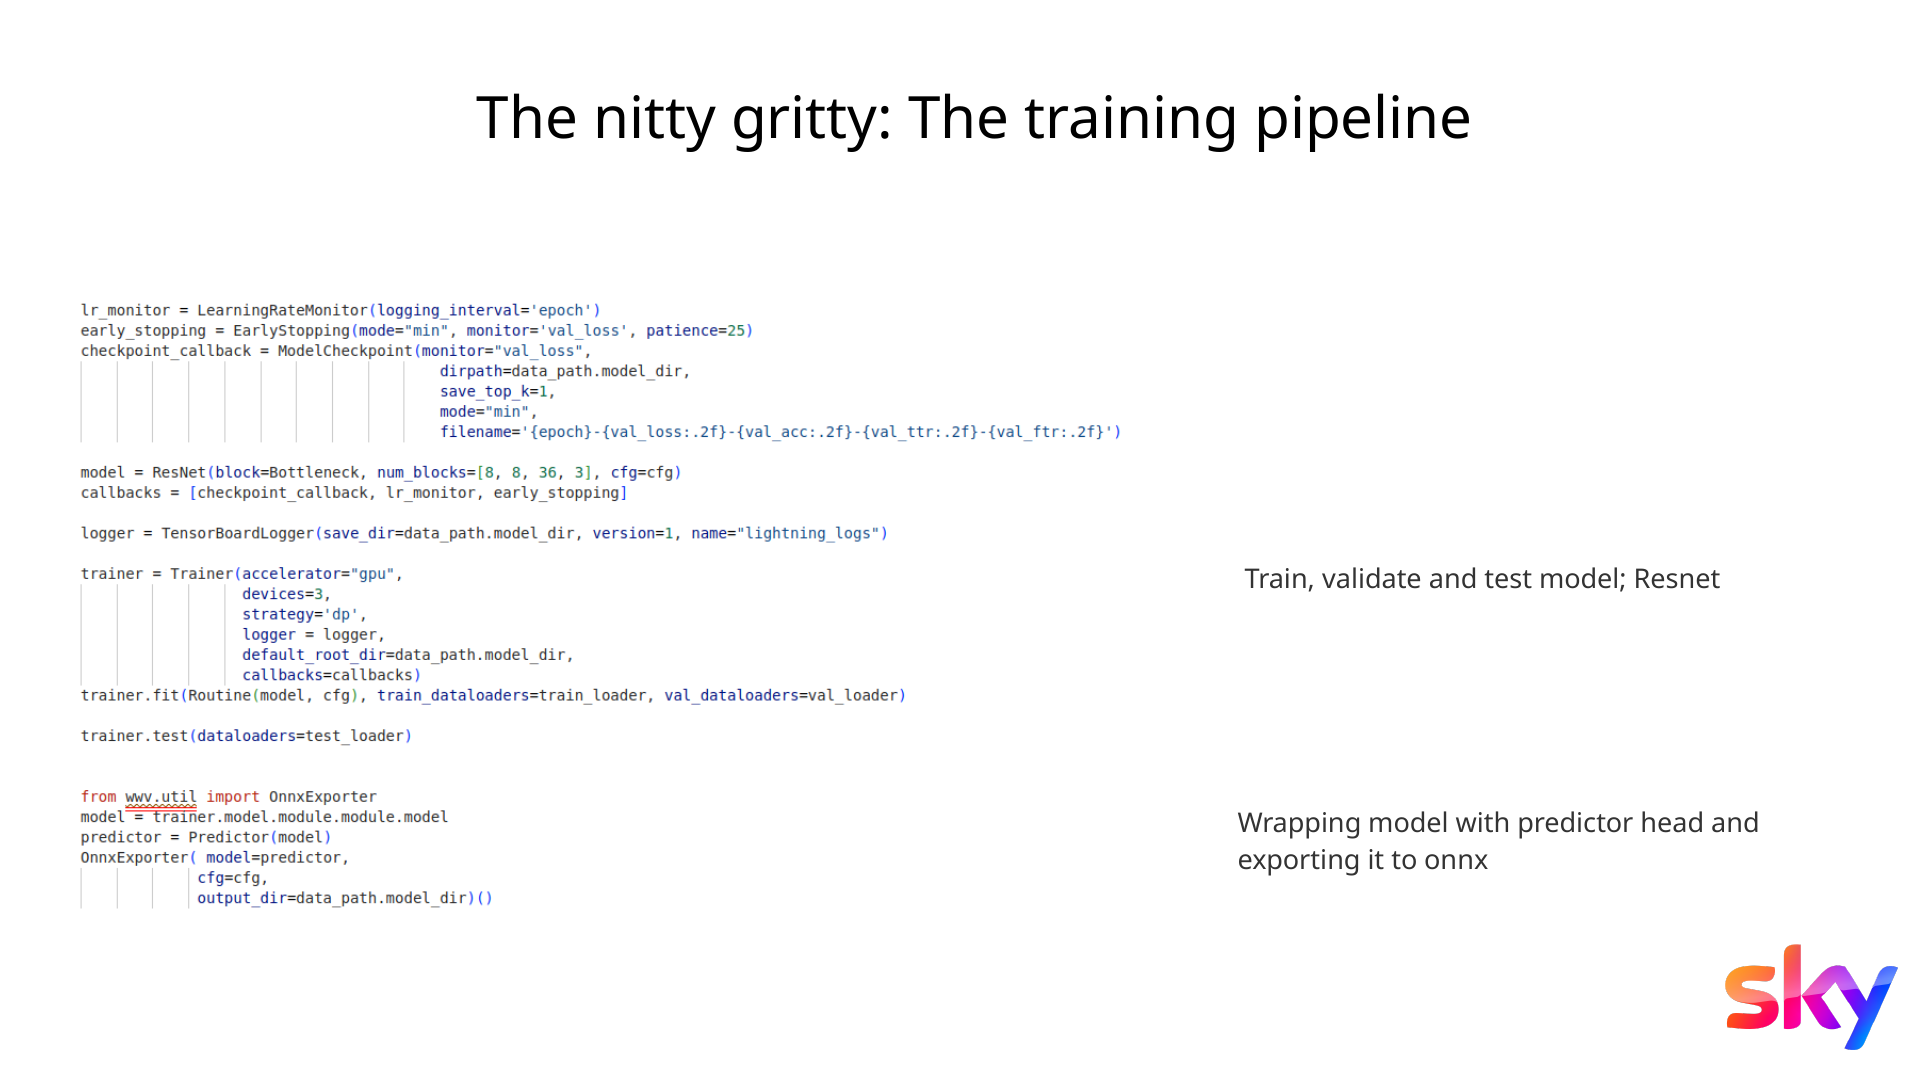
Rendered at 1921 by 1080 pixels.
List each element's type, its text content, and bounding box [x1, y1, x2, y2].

title Train, validate and test model; Resnet [1237, 525, 1838, 632]
title Wrapping model with predictor head and exporting it to onnx [1237, 787, 1838, 894]
picture [71, 292, 1131, 916]
title The nitty gritty: The training pipeline [112, 38, 1837, 151]
picture [1725, 944, 1898, 1051]
